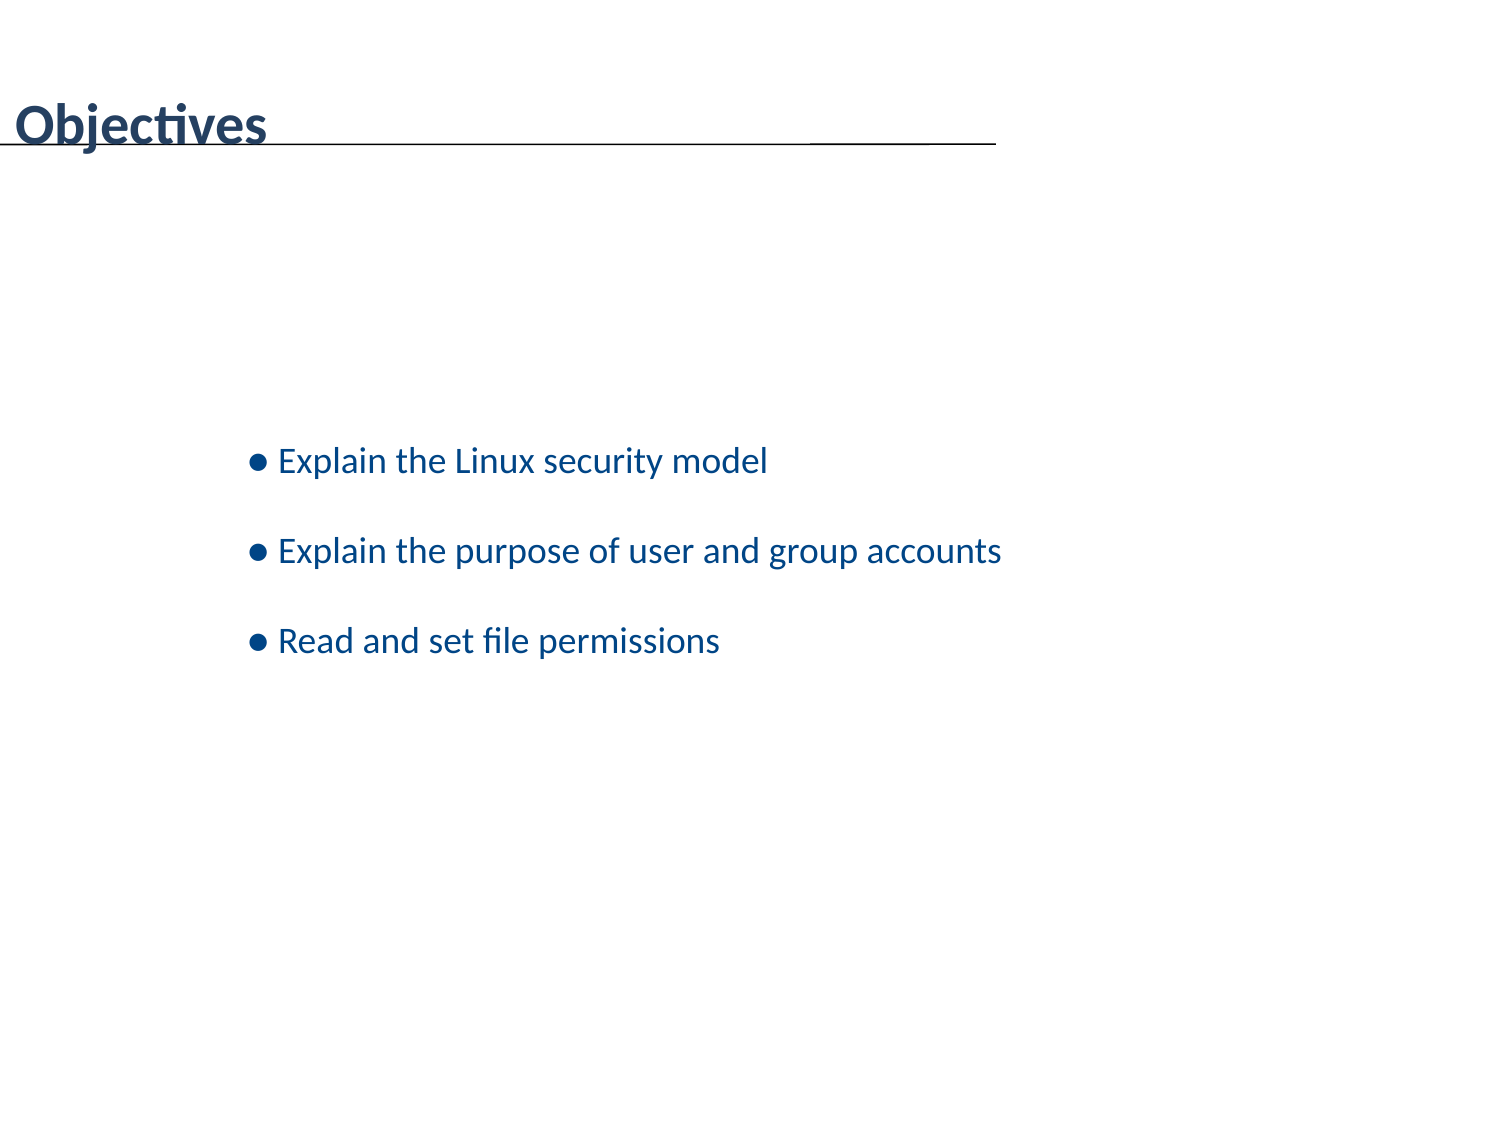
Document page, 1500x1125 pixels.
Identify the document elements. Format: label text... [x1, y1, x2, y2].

text_box ● Explain the Linux security model ● Explain the purpose of user and group accounts ● Read and set file permissions [232, 383, 1373, 669]
text_box Objectives [0, 79, 1051, 165]
